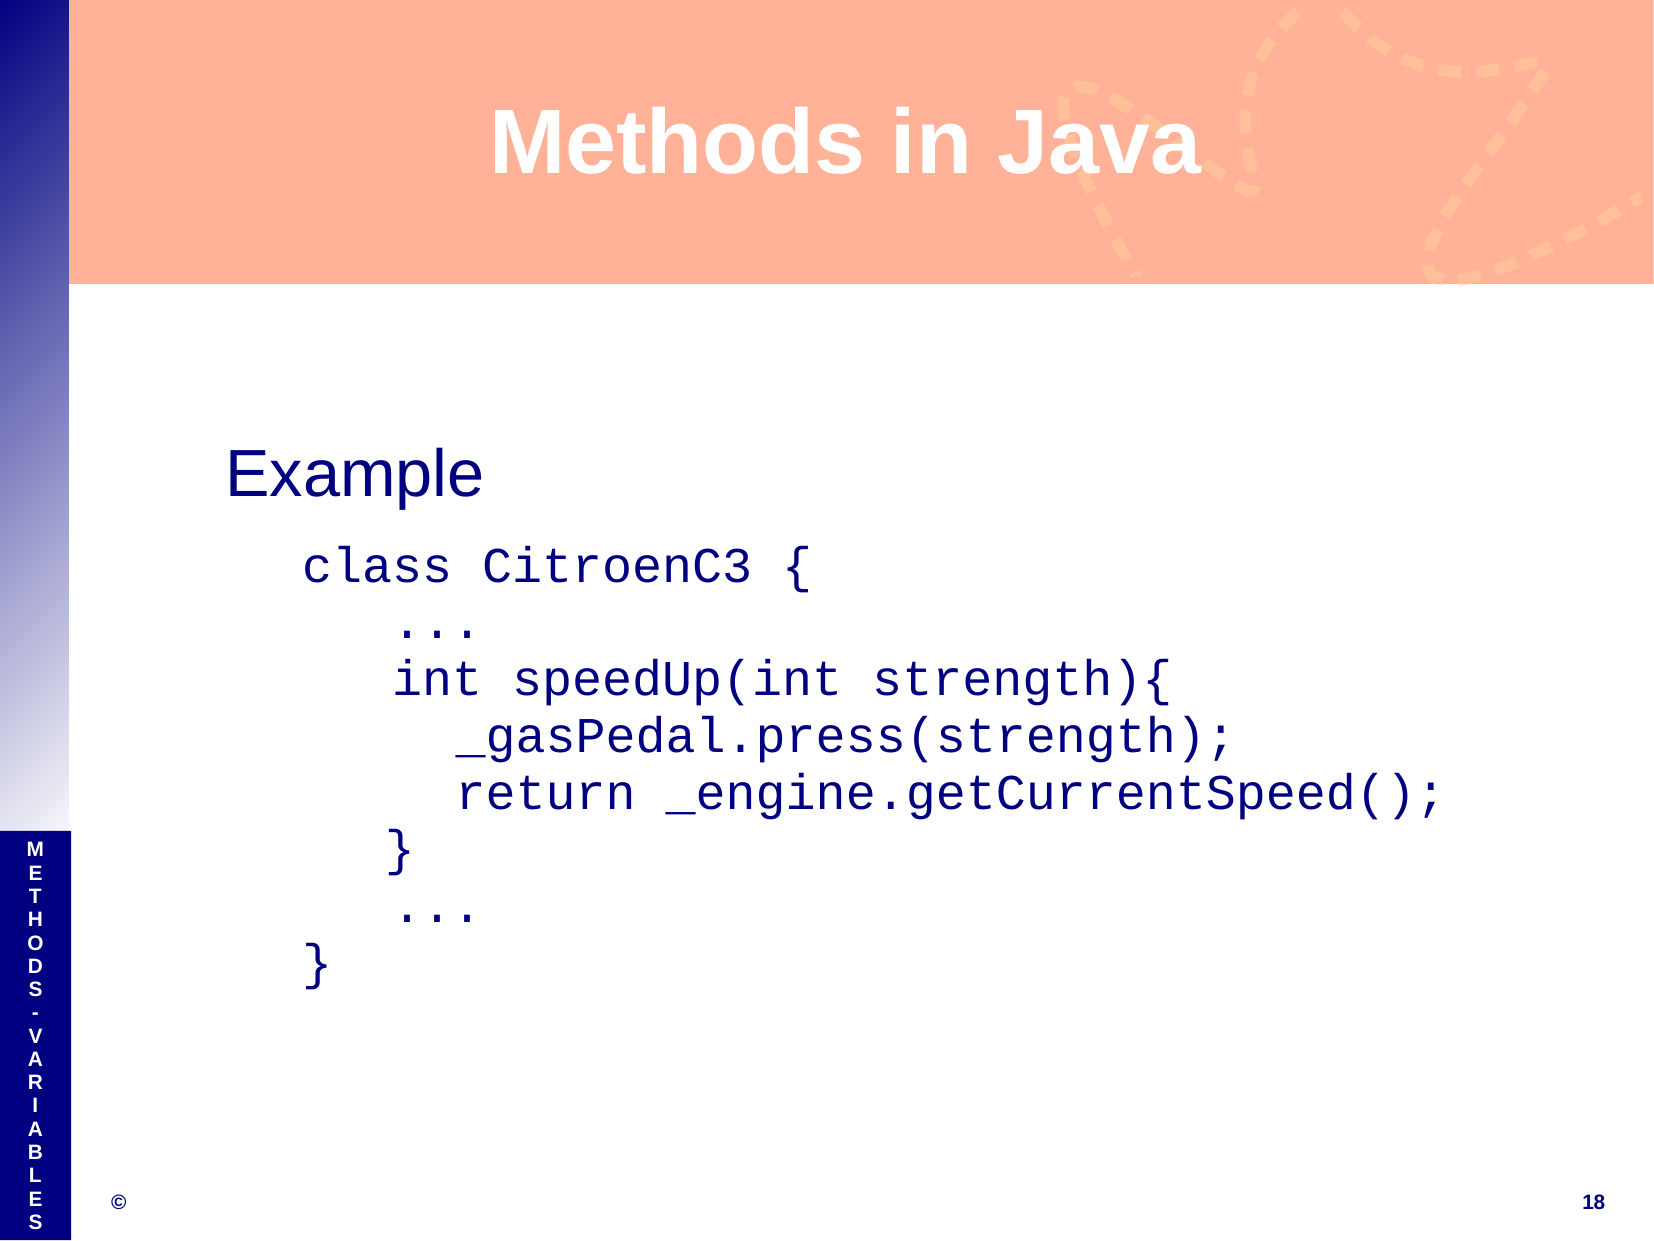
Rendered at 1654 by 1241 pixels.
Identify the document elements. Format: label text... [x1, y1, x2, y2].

title Methods in Java [101, 37, 1617, 246]
list Example class CitroenC3 { ... int speedUp(int strength){ _gasPedal.press(strength); return _engine.getCurrentSpeed(); } ... } [207, 436, 1507, 1038]
text_box M E T H O D S - V A R I A B L E S [0, 830, 71, 1241]
